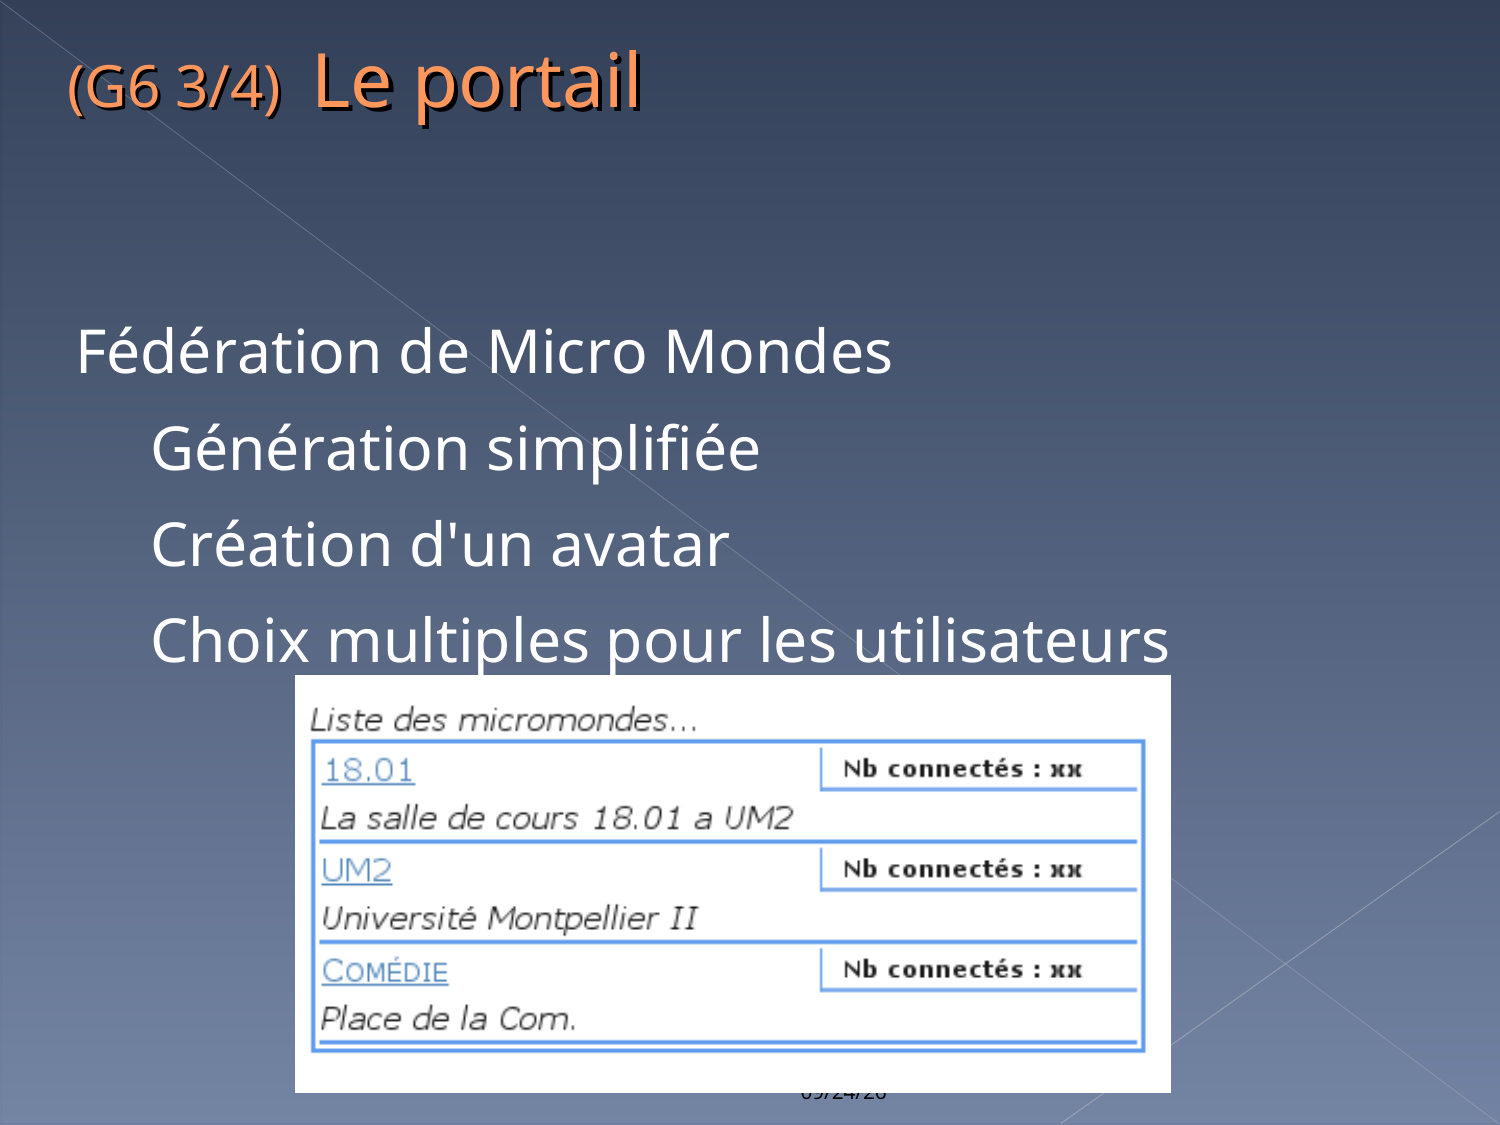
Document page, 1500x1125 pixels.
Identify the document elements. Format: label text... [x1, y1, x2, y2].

list Fédération de Micro Mondes Génération simplifiée Création d'un avatar Choix multiples pour les utilisateurs [75, 308, 1426, 1059]
title (G6 3/4) Le portail [67, 40, 1418, 219]
picture [295, 675, 1171, 1093]
